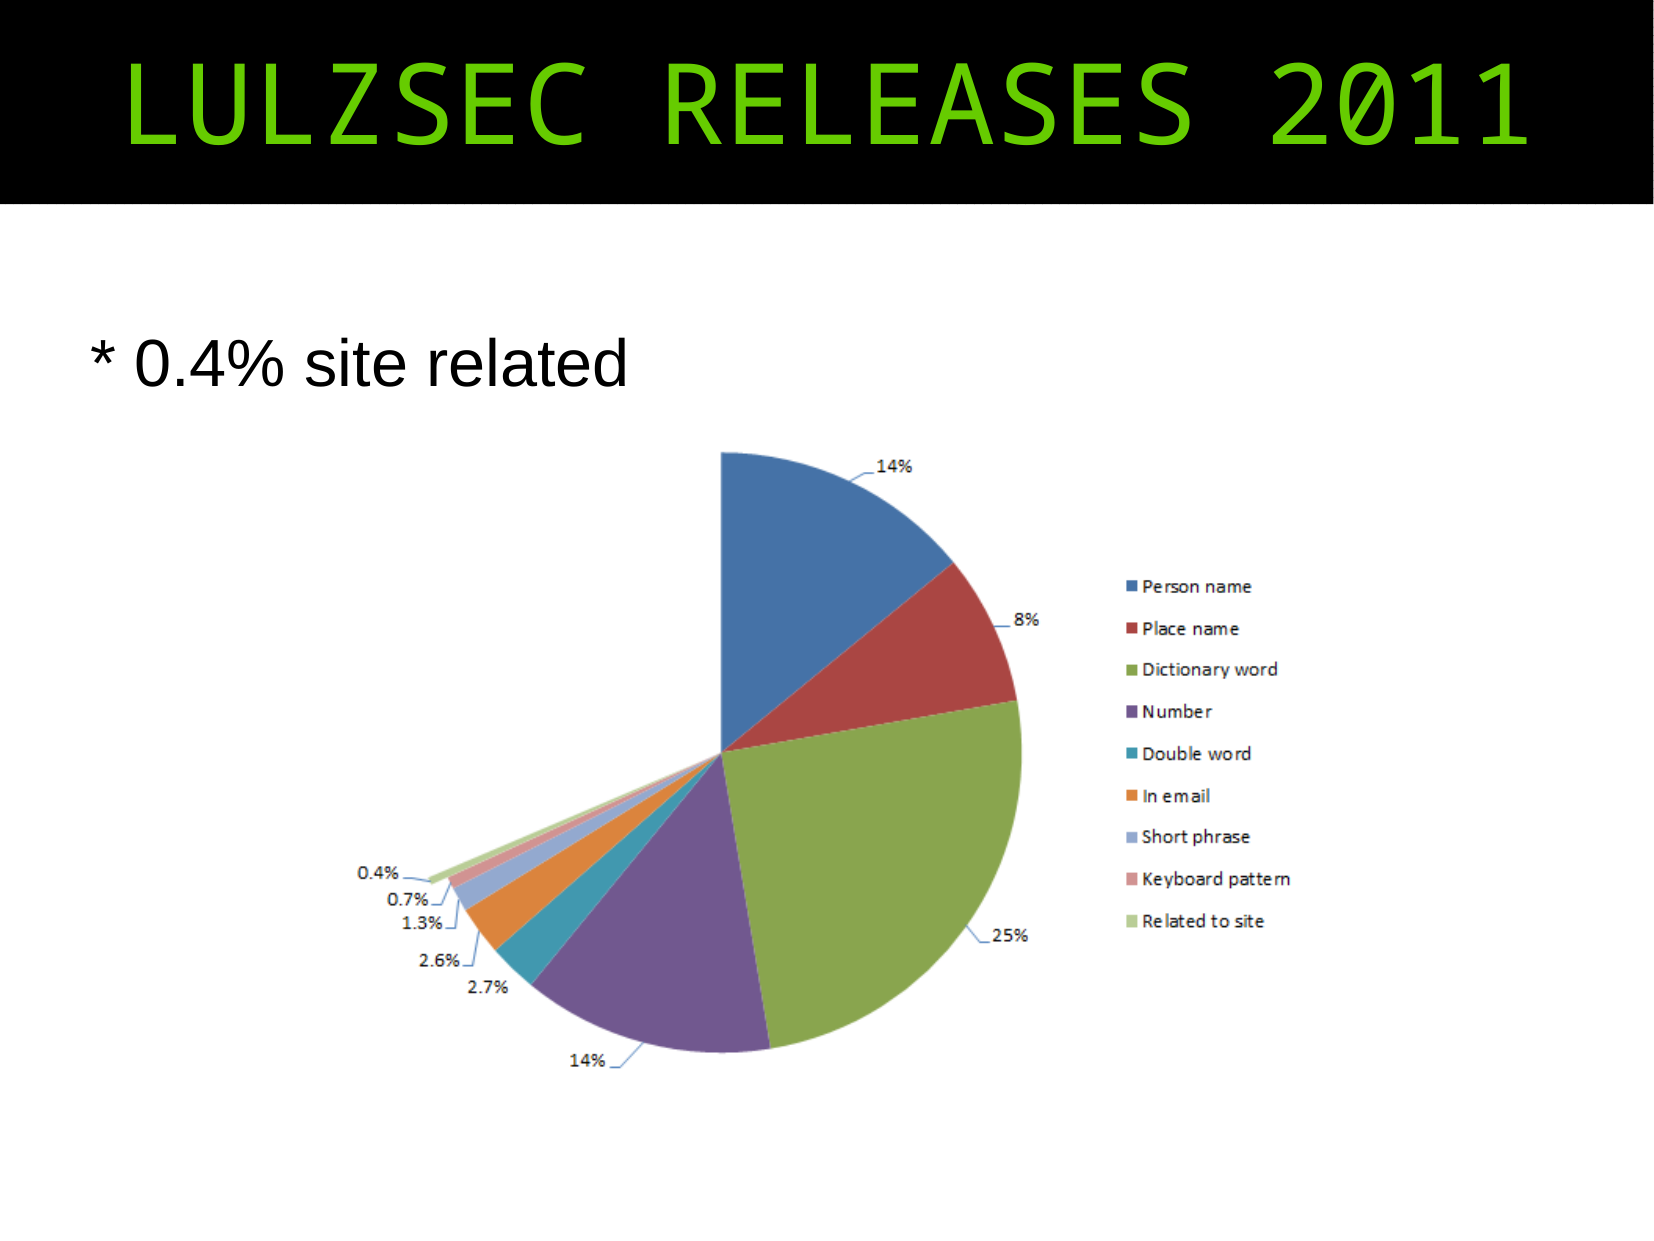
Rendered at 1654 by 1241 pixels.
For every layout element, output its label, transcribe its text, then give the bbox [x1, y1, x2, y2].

title LULZSEC RELEASES 2011 [0, 0, 1654, 205]
picture [353, 421, 1324, 1096]
subtitle * 0.4% site related [90, 305, 1561, 421]
